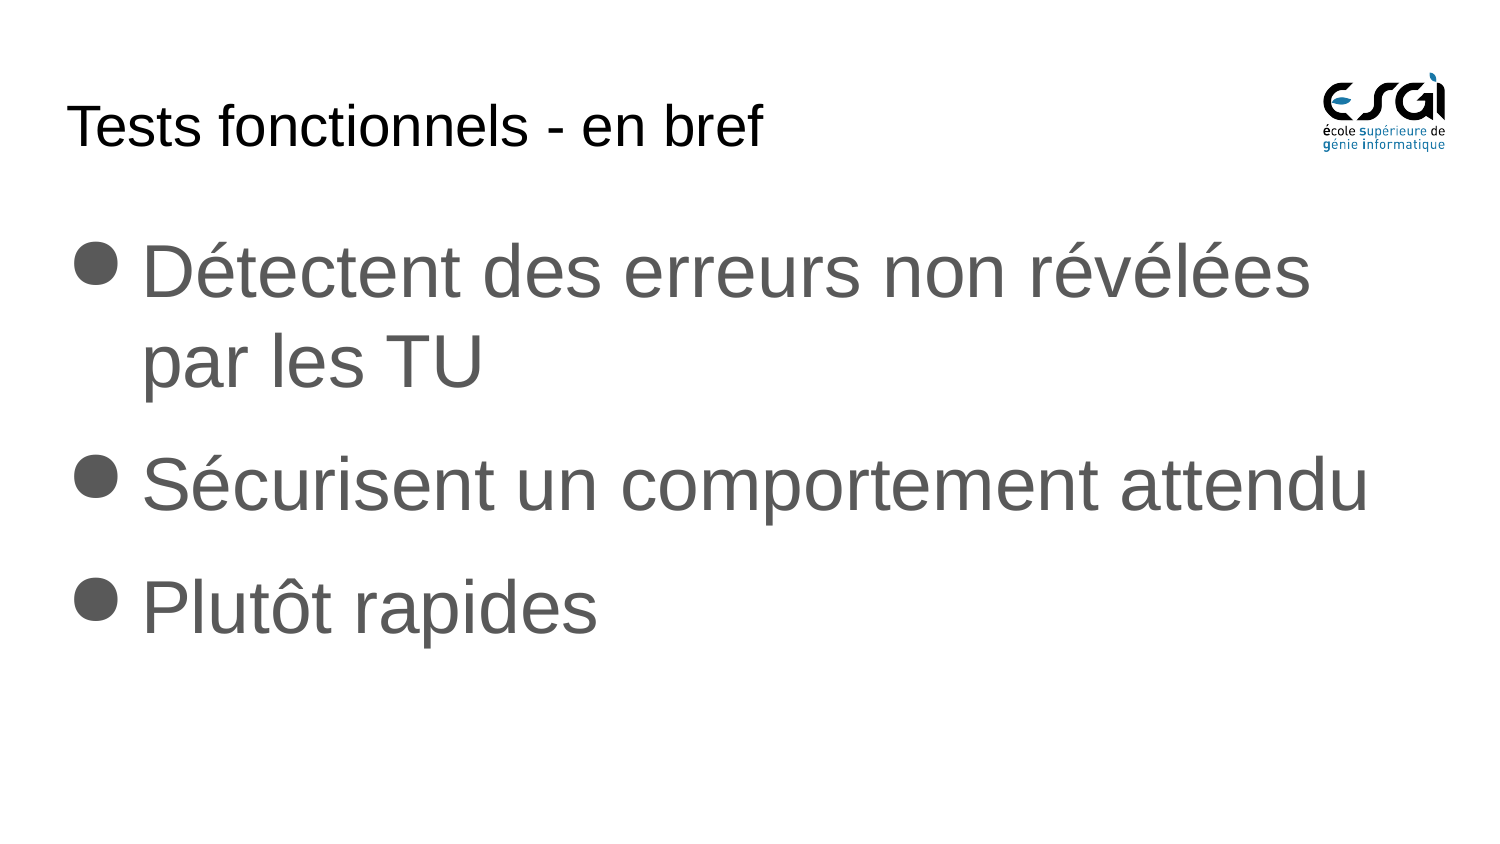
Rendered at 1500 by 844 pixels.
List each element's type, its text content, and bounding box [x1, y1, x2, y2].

title Tests fonctionnels - en bref [51, 72, 1449, 167]
list Détectent des erreurs non révélées par les TU Sécurisent un comportement attendu Plutôt rapides [51, 207, 1449, 750]
picture [1319, 67, 1449, 157]
